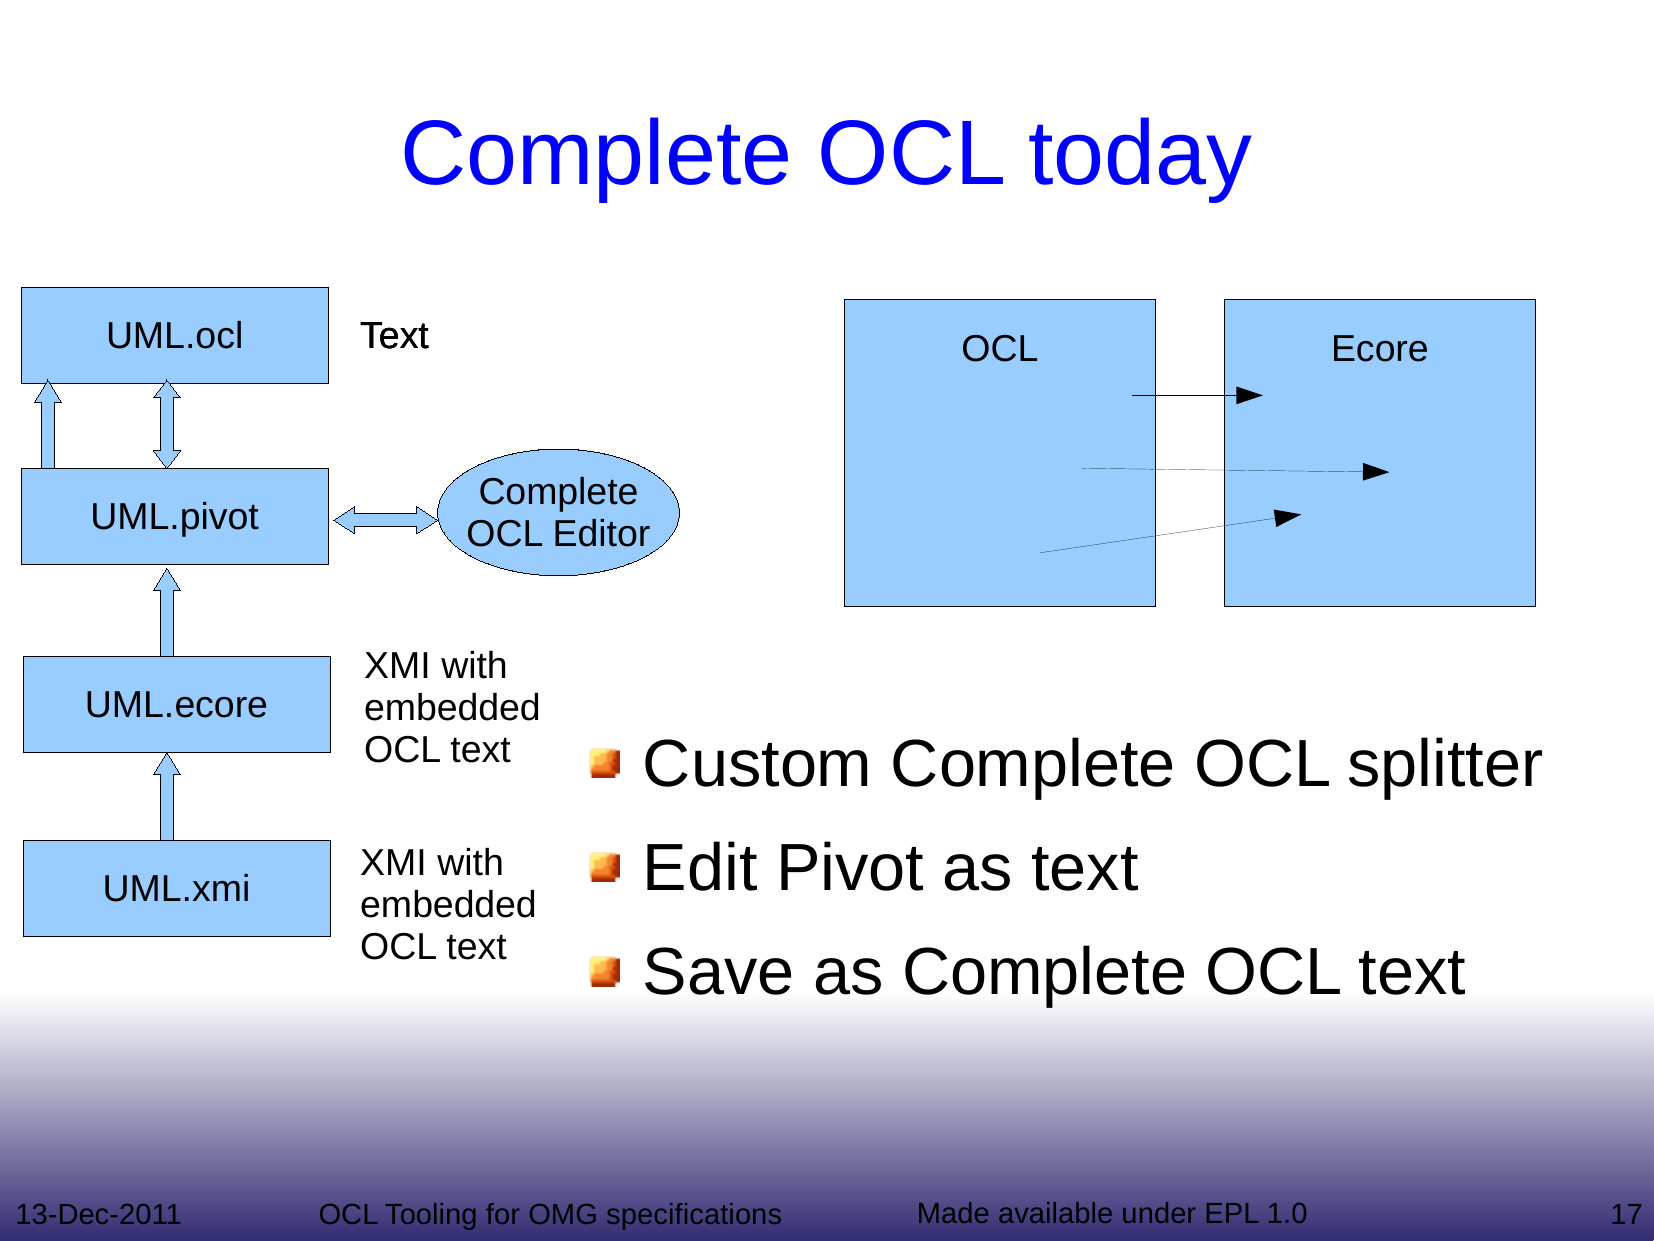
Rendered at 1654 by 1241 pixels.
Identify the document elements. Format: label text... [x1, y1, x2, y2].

text_box XMI with embedded OCL text [349, 637, 561, 779]
text_box Ecore [1224, 299, 1536, 607]
text_box UML.xmi [23, 840, 331, 937]
text_box [153, 379, 181, 469]
text_box [153, 752, 181, 840]
list Custom Complete OCL splitter Edit Pivot as text Save as Complete OCL text [571, 725, 1579, 1033]
text_box [34, 379, 62, 469]
text_box [153, 568, 181, 657]
text_box UML.pivot [21, 468, 329, 565]
text_box Text [345, 307, 469, 365]
title Complete OCL today [82, 49, 1571, 257]
text_box UML.ecore [23, 656, 331, 753]
text_box [333, 506, 438, 534]
text_box Complete OCL Editor [437, 449, 680, 576]
text_box UML.ocl [21, 287, 329, 384]
text_box XMI with embedded OCL text [345, 834, 557, 976]
text_box OCL [844, 299, 1156, 607]
